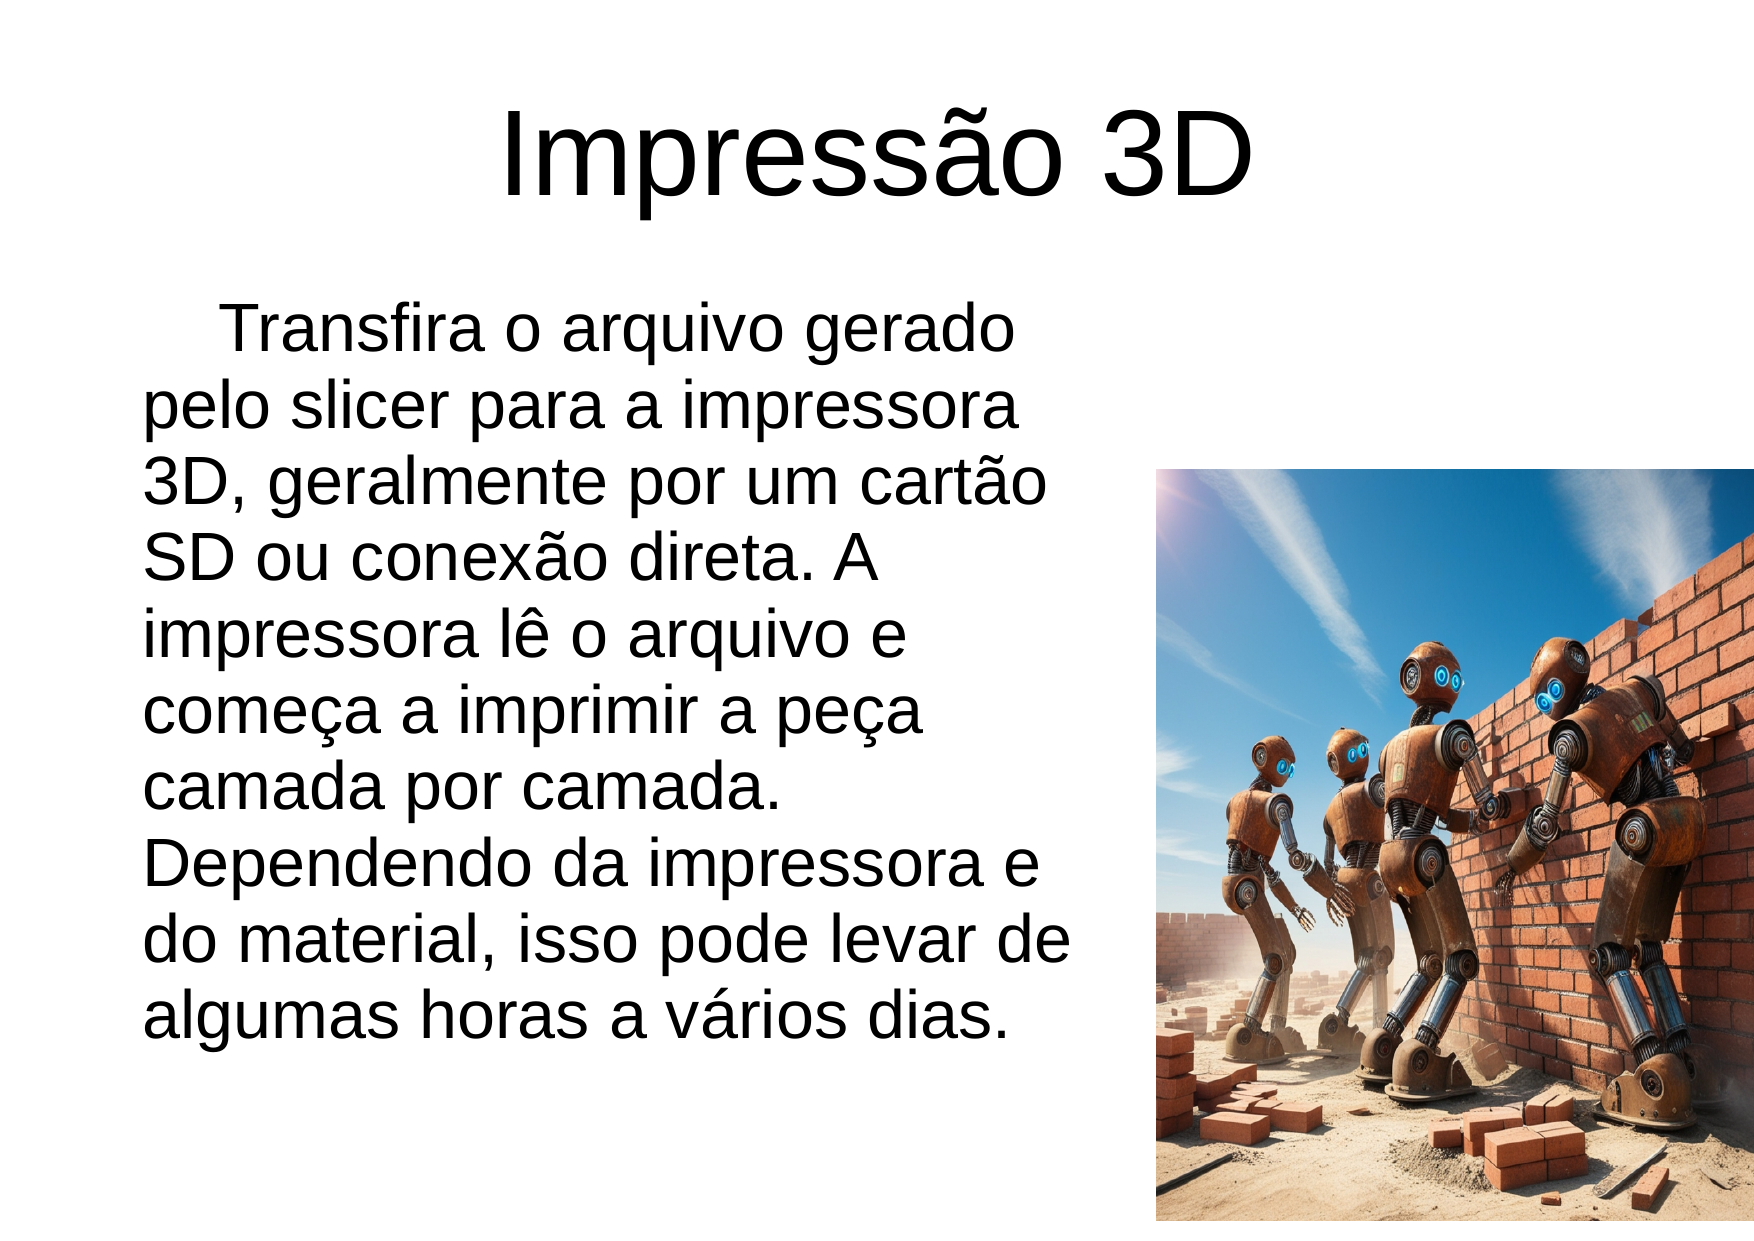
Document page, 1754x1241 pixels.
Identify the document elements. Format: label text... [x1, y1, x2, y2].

picture [1156, 469, 1754, 1221]
list Transfira o arquivo gerado pelo slicer para a impressora 3D, geralmente por um cartão SD ou conexão direta. A impressora lê o arquivo e começa a imprimir a peça camada por camada. Dependendo da impressora e do material, isso pode levar de algumas horas a vários dias. [87, 290, 1128, 1063]
title Impressão 3D [87, 49, 1667, 257]
